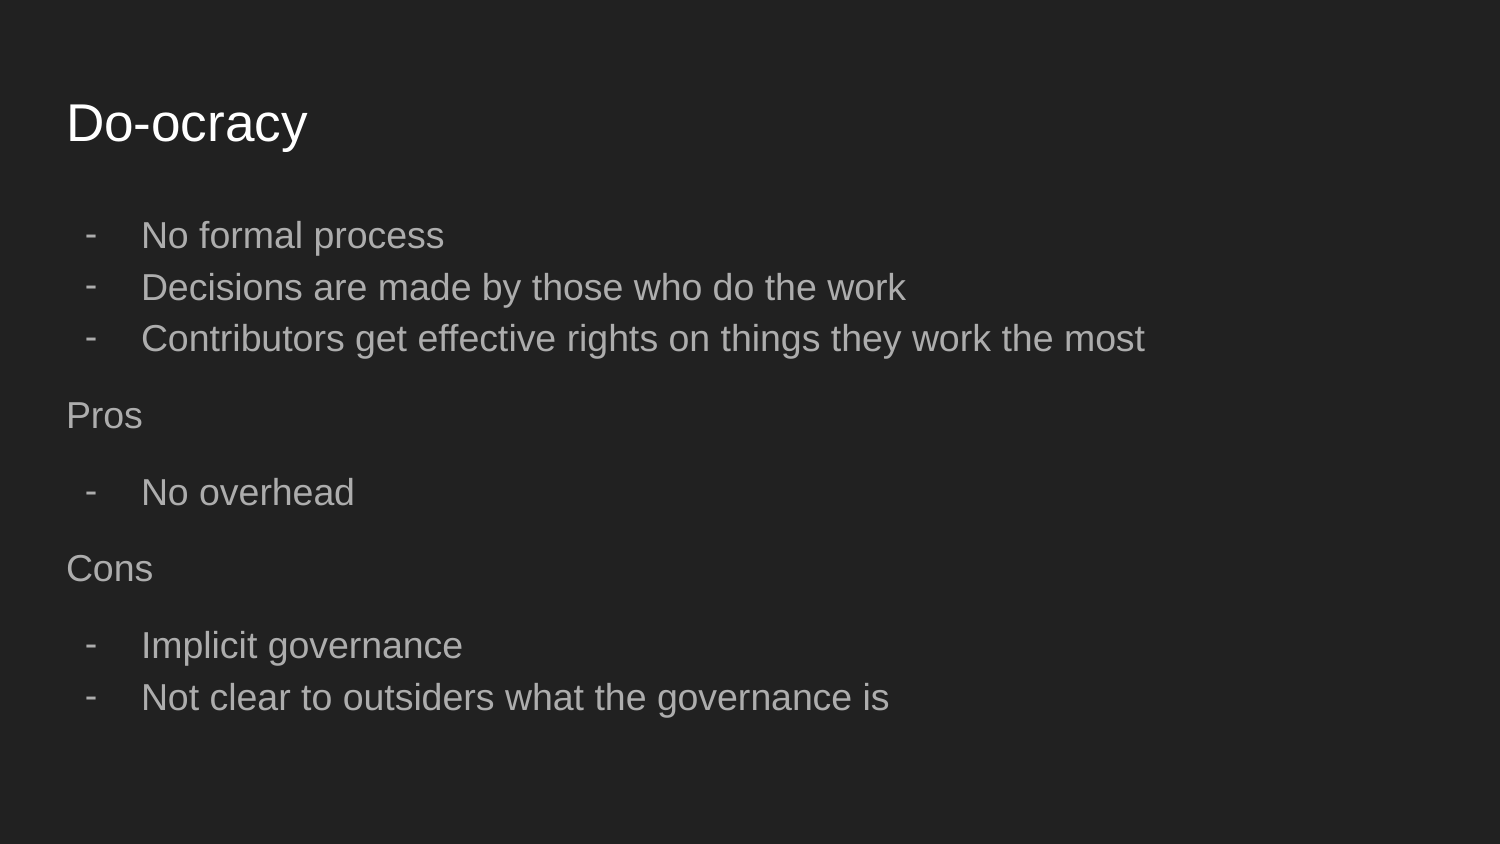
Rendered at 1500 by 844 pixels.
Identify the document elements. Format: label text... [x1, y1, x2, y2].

list No formal process Decisions are made by those who do the work Contributors get effective rights on things they work the most Pros No overhead Cons Implicit governance Not clear to outsiders what the governance is [51, 189, 1449, 750]
title Do-ocracy [51, 72, 1449, 167]
